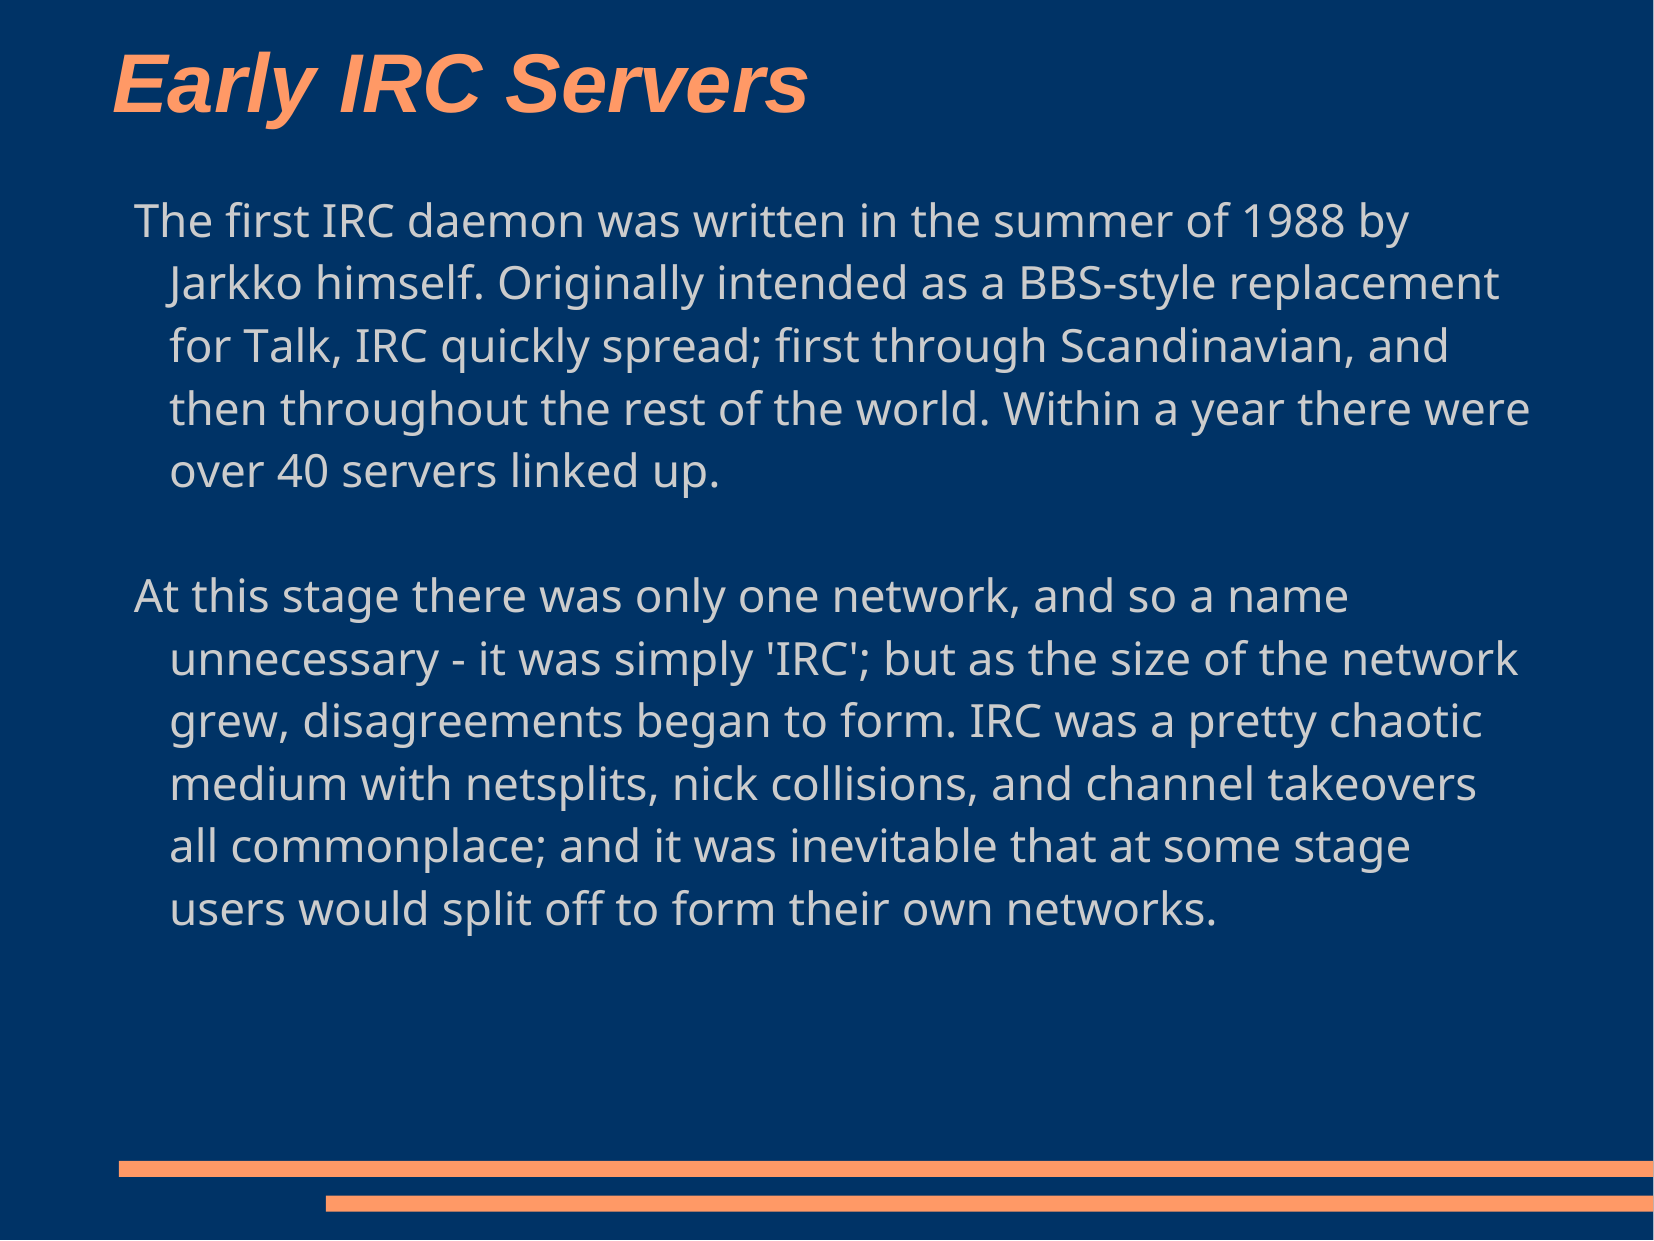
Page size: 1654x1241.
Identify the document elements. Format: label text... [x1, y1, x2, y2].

title Early IRC Servers [112, 0, 1525, 188]
subtitle The first IRC daemon was written in the summer of 1988 by Jarkko himself. Originally intended as a BBS-style replacement for Talk, IRC quickly spread; first through Scandinavian, and then throughout the rest of the world. Within a year there were over 40 servers linked up. At this stage there was only one network, and so a name unnecessary - it was simply 'IRC'; but as the size of the network grew, disagreements began to form. IRC was a pretty chaotic medium with netsplits, nick collisions, and channel takeovers all commonplace; and it was inevitable that at some stage users would split off to form their own networks. [98, 252, 1538, 1126]
